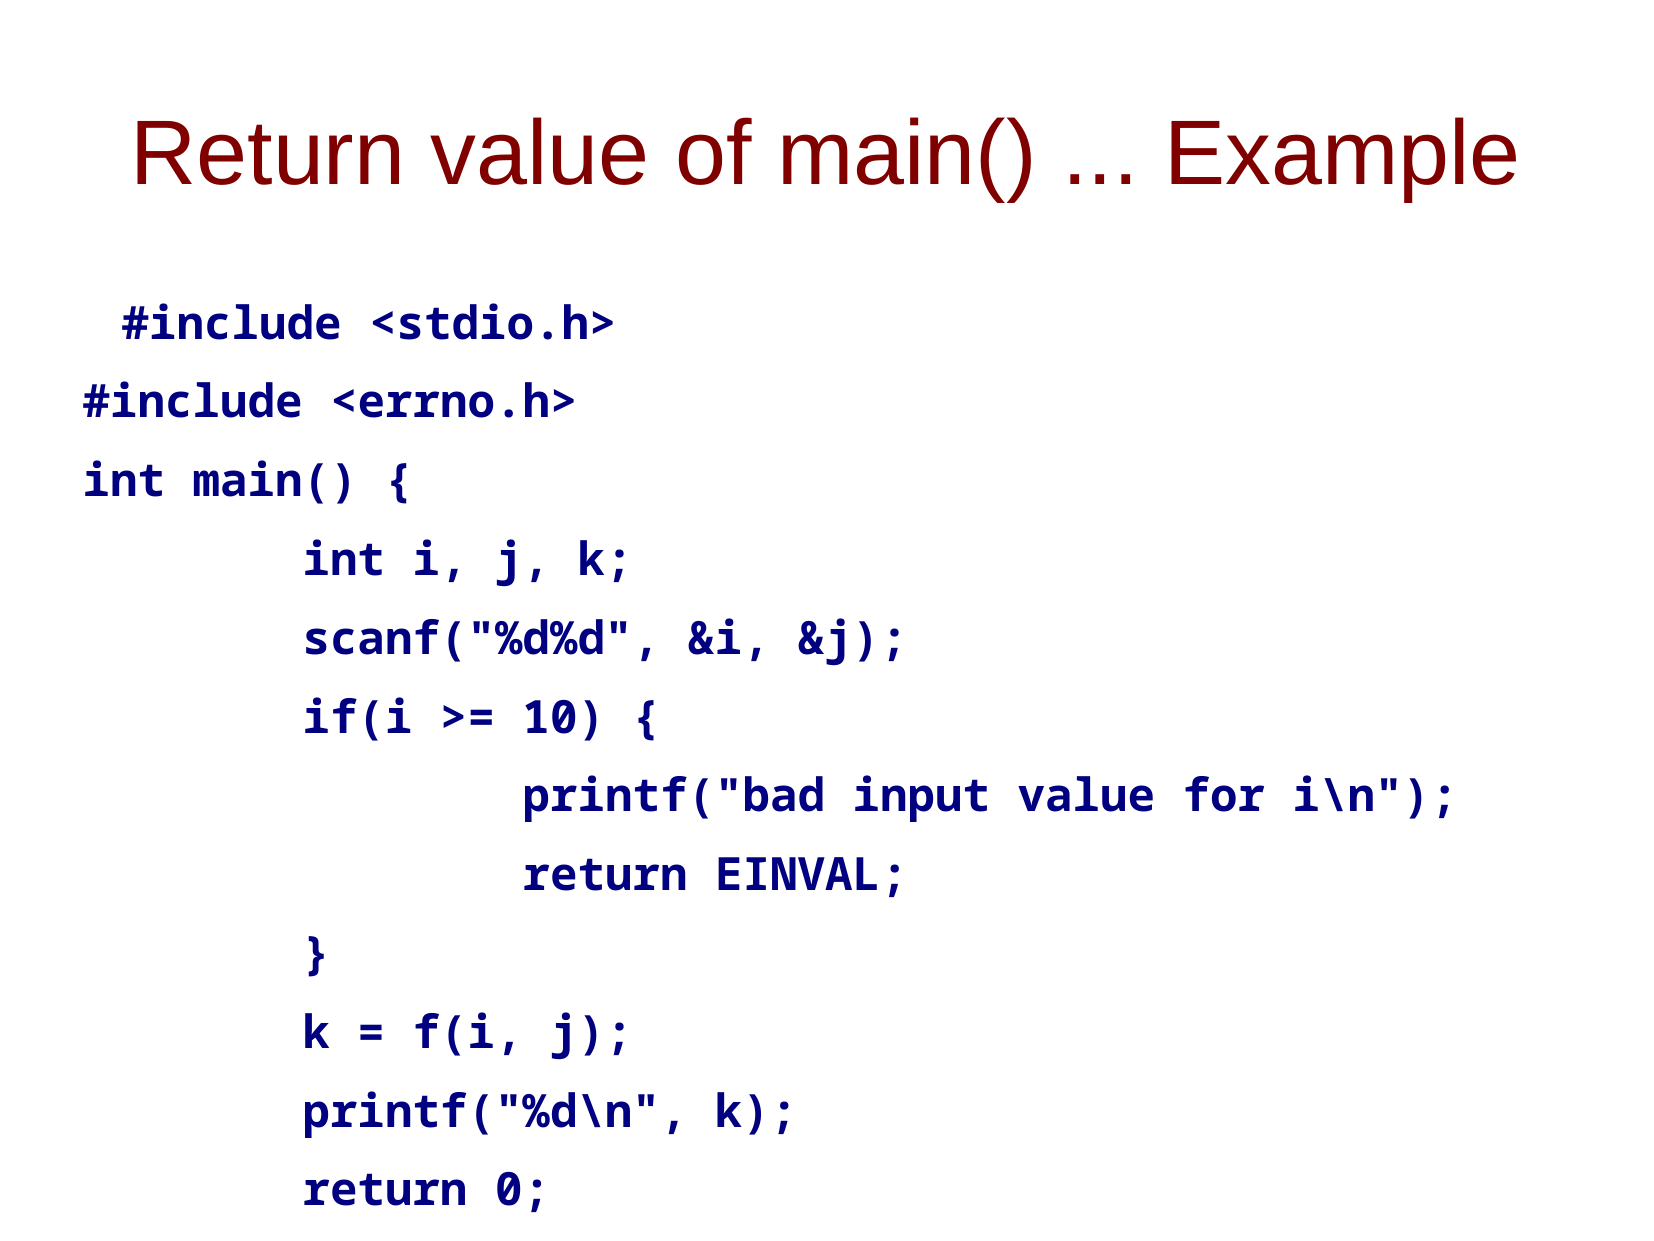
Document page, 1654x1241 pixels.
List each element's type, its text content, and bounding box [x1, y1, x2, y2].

title Return value of main() ... Example [82, 49, 1571, 257]
list #include <stdio.h> #include <errno.h> int main() { int i, j, k; scanf("%d%d", &i, &j); if(i >= 10) { printf("bad input value for i\n"); return EINVAL; } k = f(i, j); printf("%d\n", k); return 0; } [82, 290, 1654, 1241]
